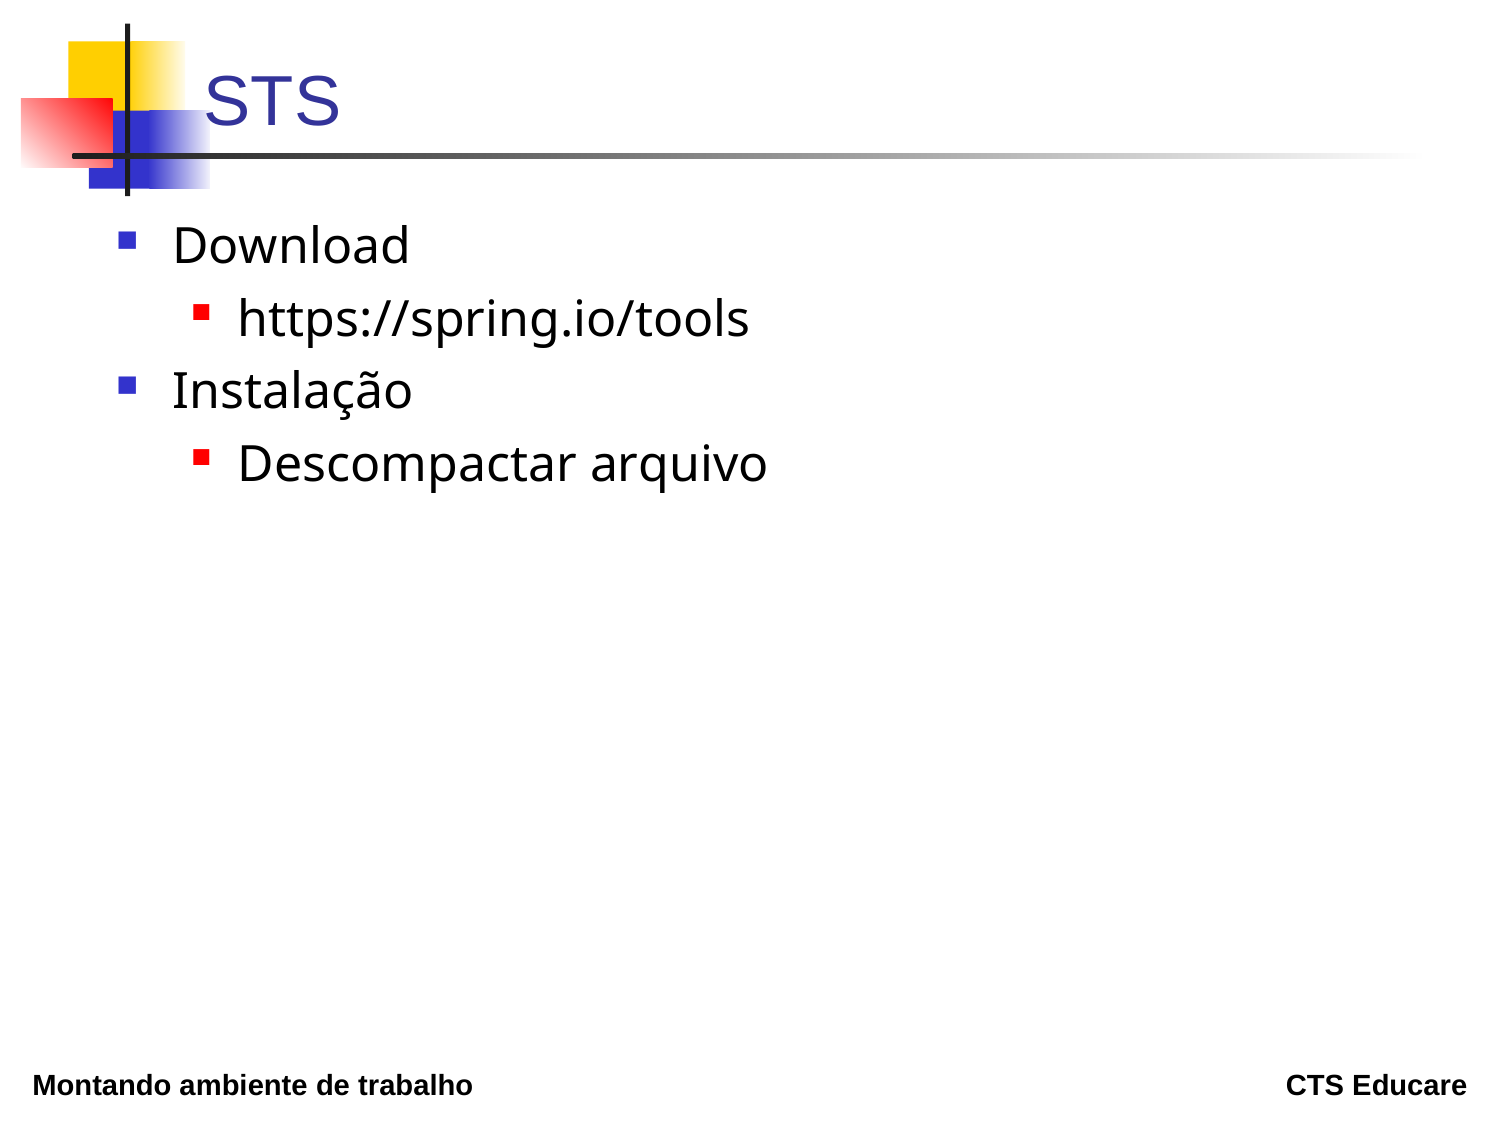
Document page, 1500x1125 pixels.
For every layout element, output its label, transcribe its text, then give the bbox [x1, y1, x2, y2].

title STS [188, 46, 1468, 149]
list Download https://spring.io/tools Instalação Descompactar arquivo [100, 206, 1447, 1024]
